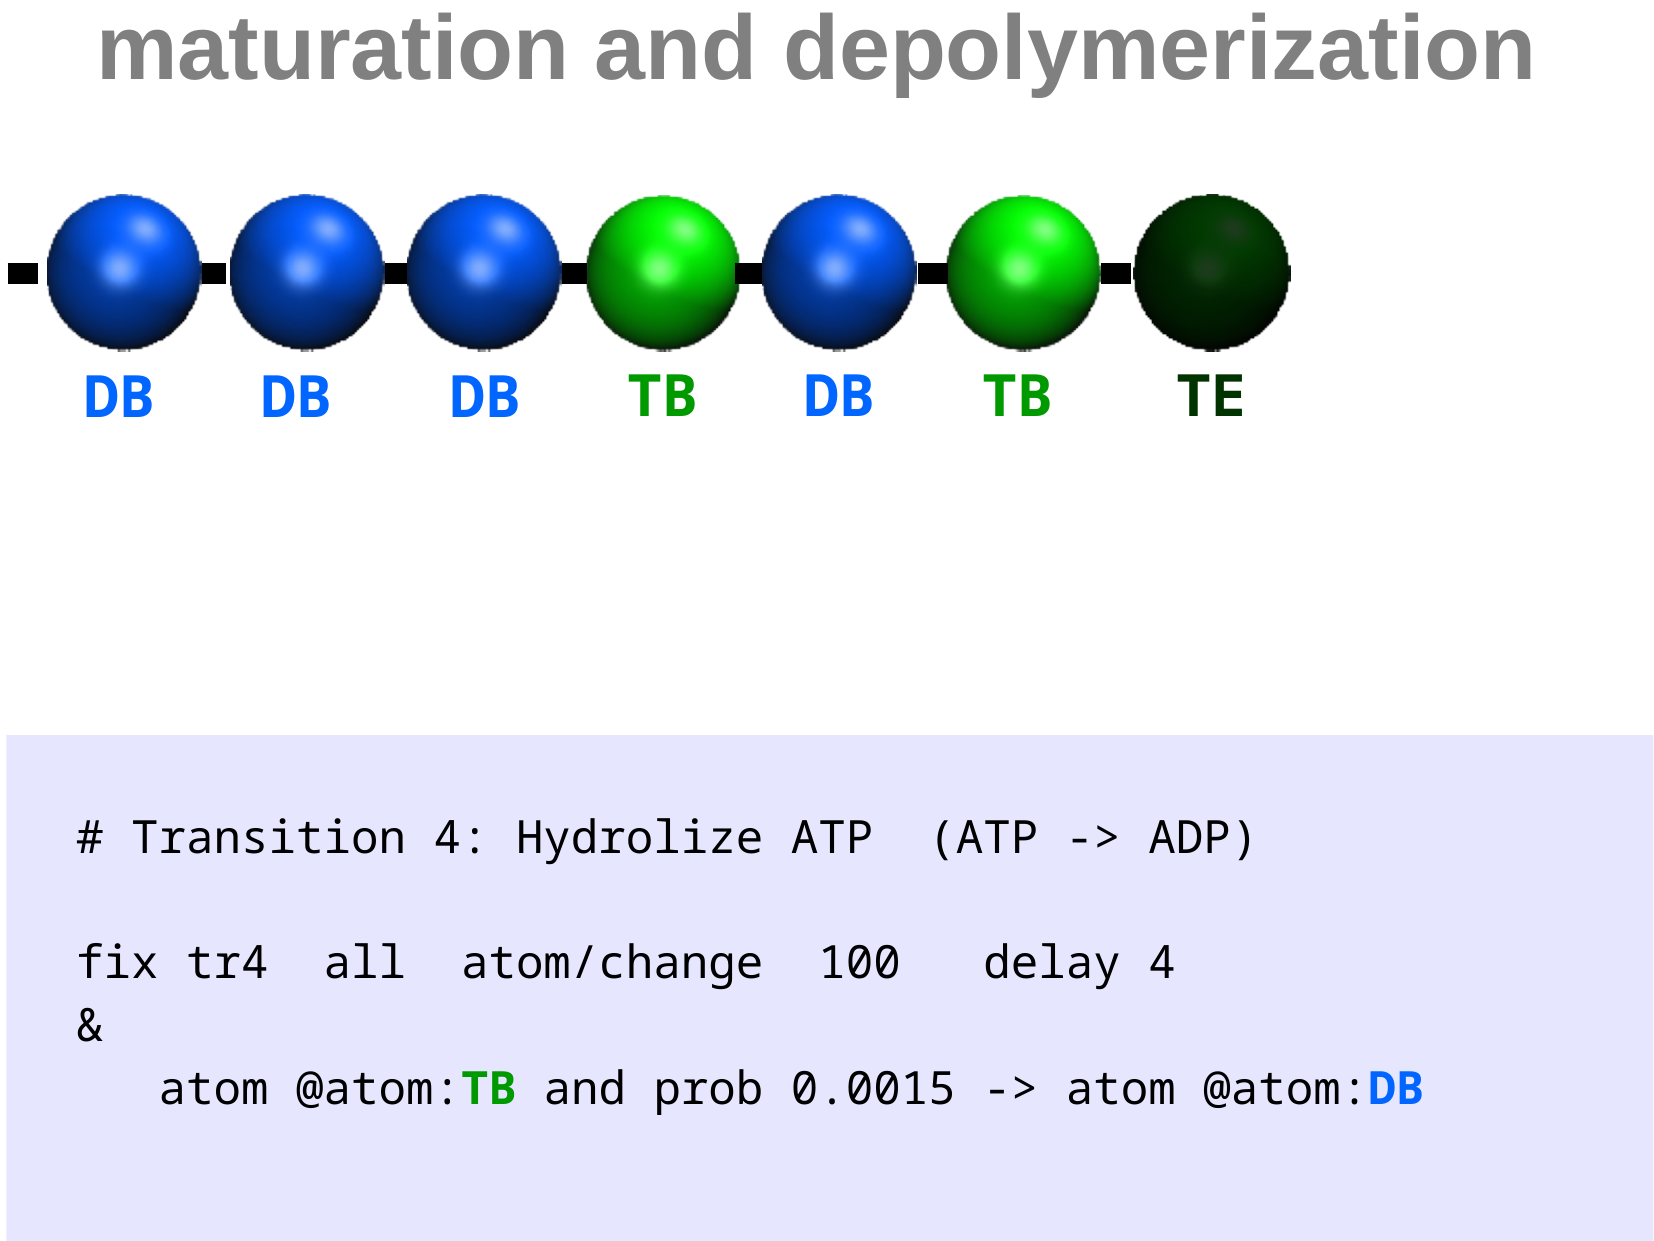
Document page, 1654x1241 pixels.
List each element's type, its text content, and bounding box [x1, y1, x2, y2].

picture [945, 195, 1102, 347]
text_box TB [945, 347, 1123, 421]
text_box DB [768, 347, 945, 421]
picture [762, 194, 917, 347]
text_box TB [591, 347, 768, 421]
picture [230, 194, 385, 347]
text_box # Transition 4: Hydrolize ATP (ATP -> ADP) fix tr4 all atom/change 100 delay 4 & atom @atom:TB and prob 0.0015 -> atom @atom:DB [6, 735, 1654, 1241]
text_box DB [14, 347, 225, 421]
text_box DB [402, 347, 591, 421]
picture [1133, 194, 1291, 347]
text_box maturation and depolymerization [0, 0, 1635, 140]
picture [407, 194, 562, 347]
picture [585, 195, 742, 347]
text_box DB [225, 347, 402, 421]
text_box TE [1123, 347, 1317, 421]
picture [47, 194, 202, 347]
